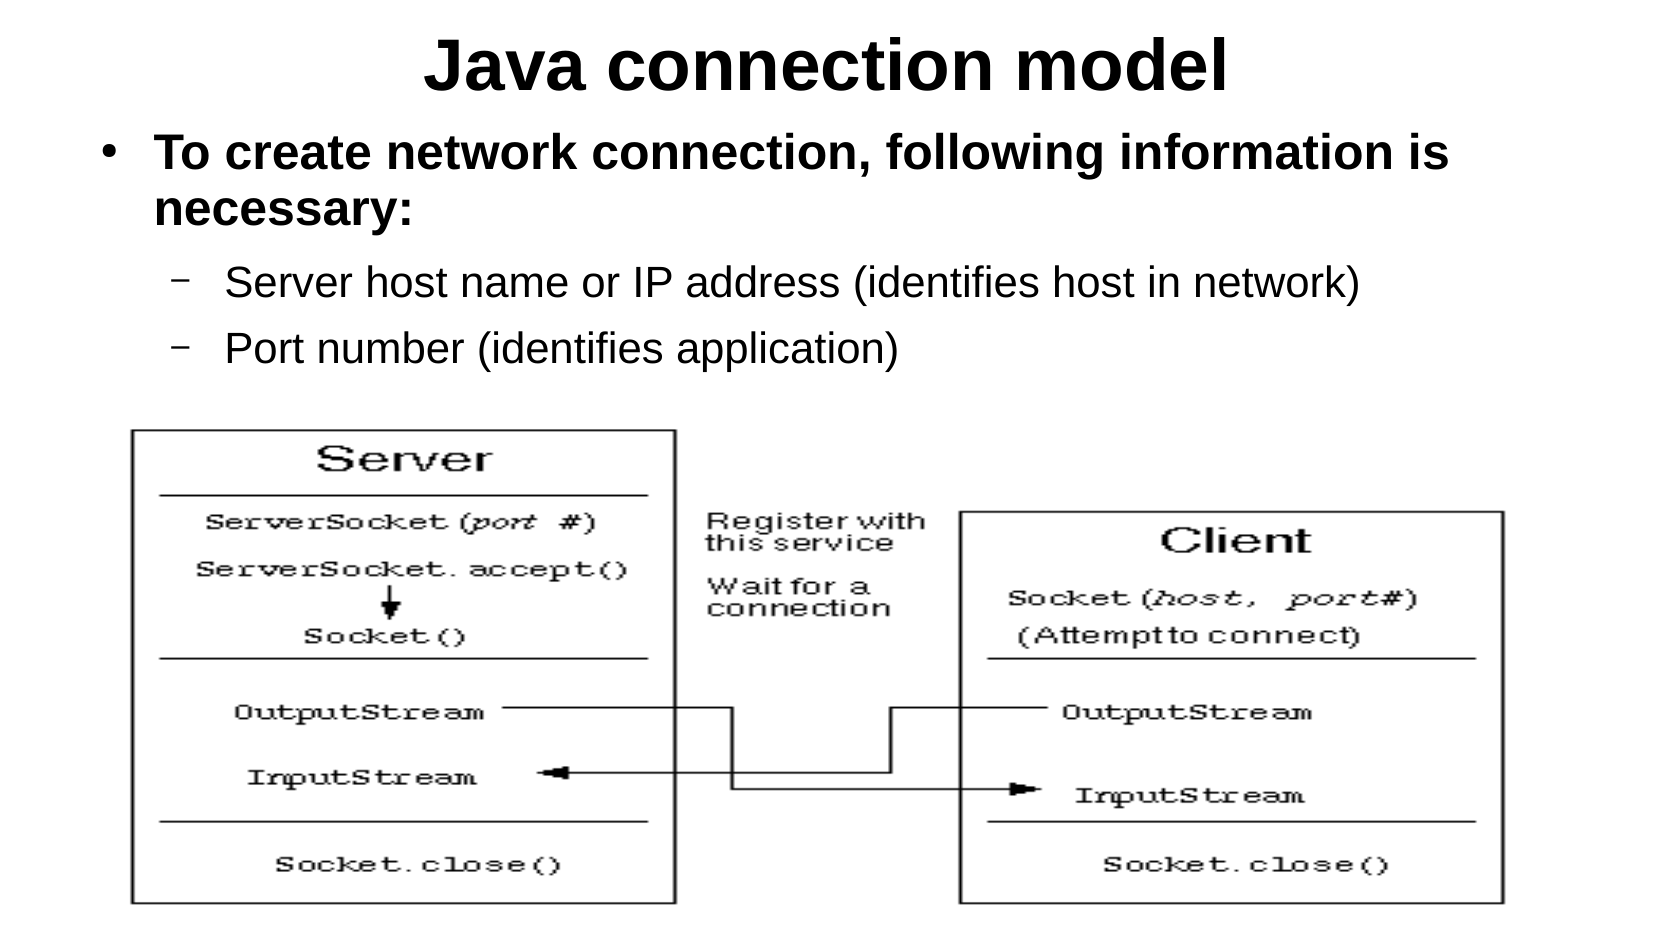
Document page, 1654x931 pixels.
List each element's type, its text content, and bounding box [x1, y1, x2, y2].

picture [94, 417, 1550, 931]
title Java connection model [82, 24, 1571, 107]
list To create network connection, following information is necessary: Server host name or IP address (identifies host in network) Port number (identifies application) [82, 124, 1571, 417]
